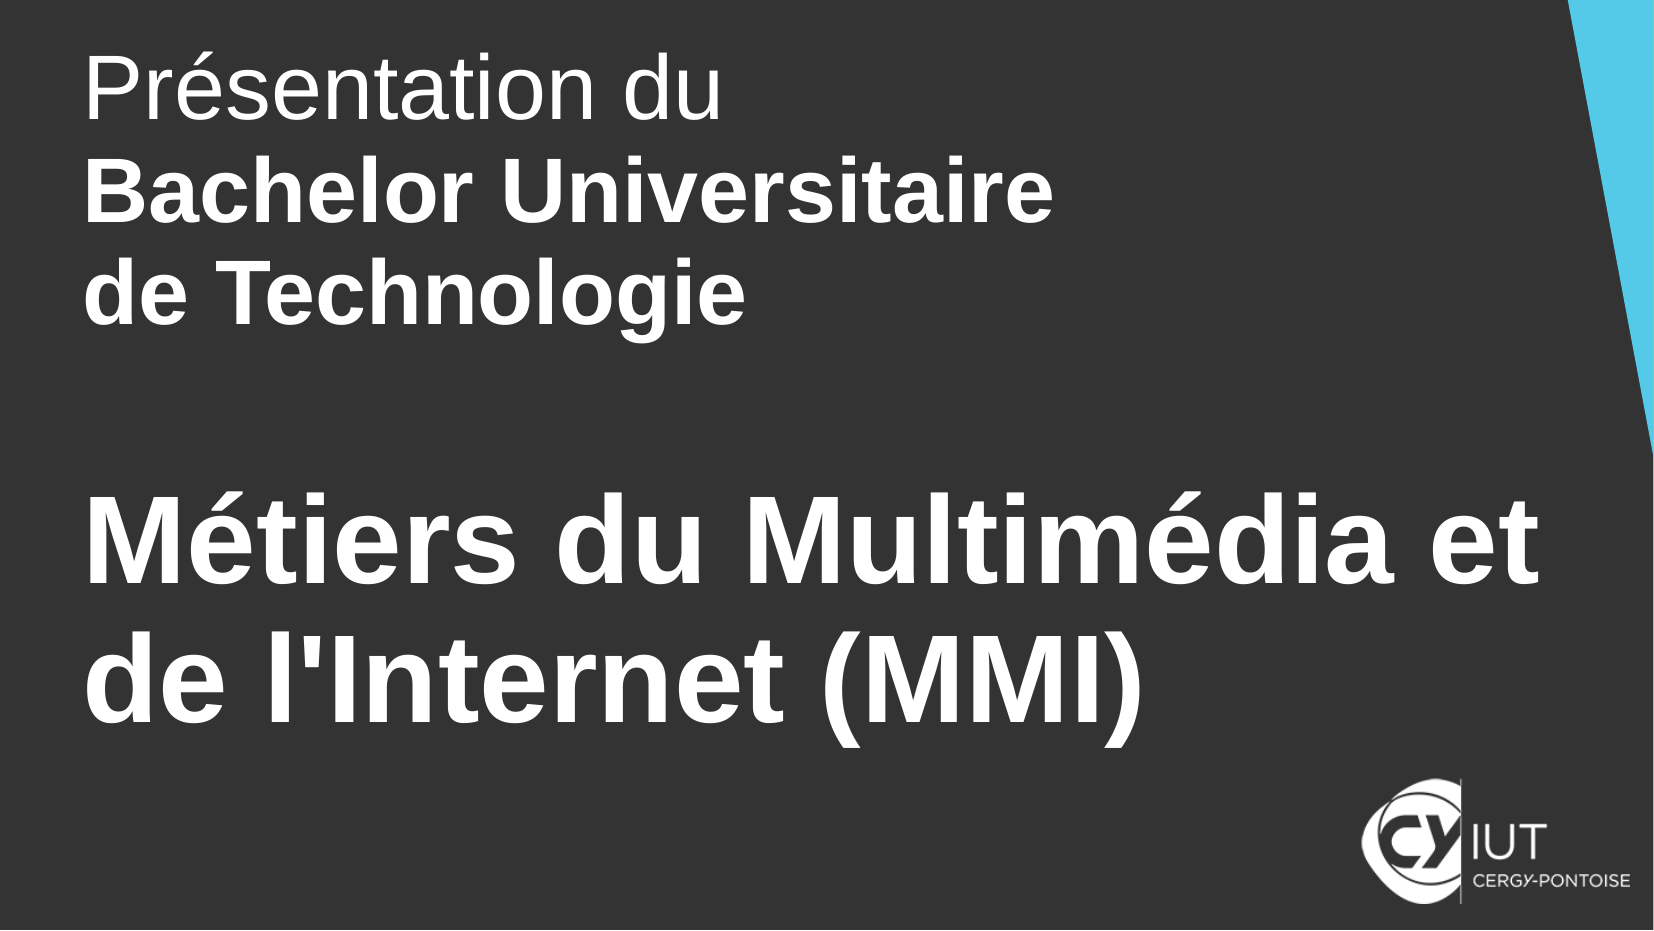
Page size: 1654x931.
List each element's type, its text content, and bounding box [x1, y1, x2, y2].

text_box [1567, 0, 1654, 461]
picture [1358, 777, 1630, 904]
title Présentation du Bachelor Universitaire de Technologie Métiers du Multimédia et de l'Internet (MMI) [82, 36, 1571, 750]
